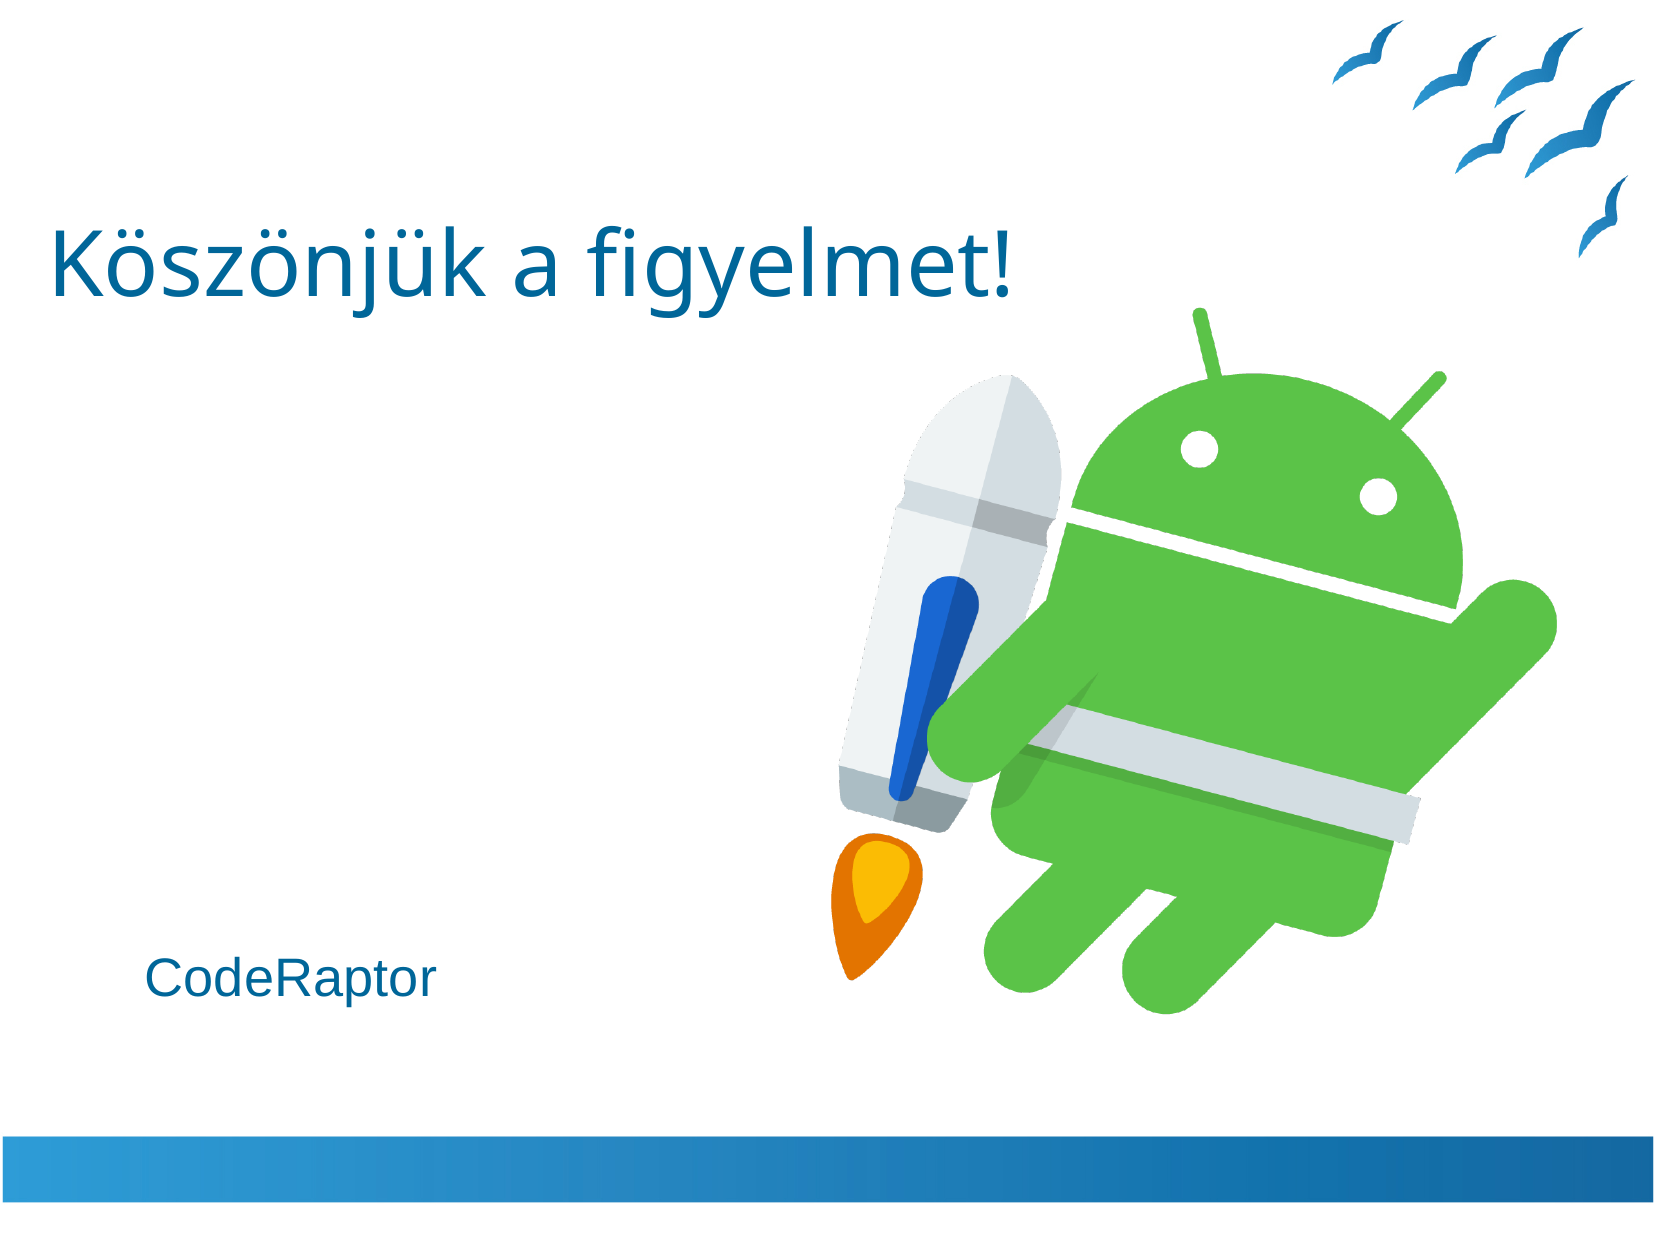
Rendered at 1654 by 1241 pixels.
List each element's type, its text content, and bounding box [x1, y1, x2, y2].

text_box CodeRaptor [129, 940, 485, 1016]
title Köszönjük a figyelmet! [47, 203, 710, 319]
picture [0, 0, 1654, 1241]
